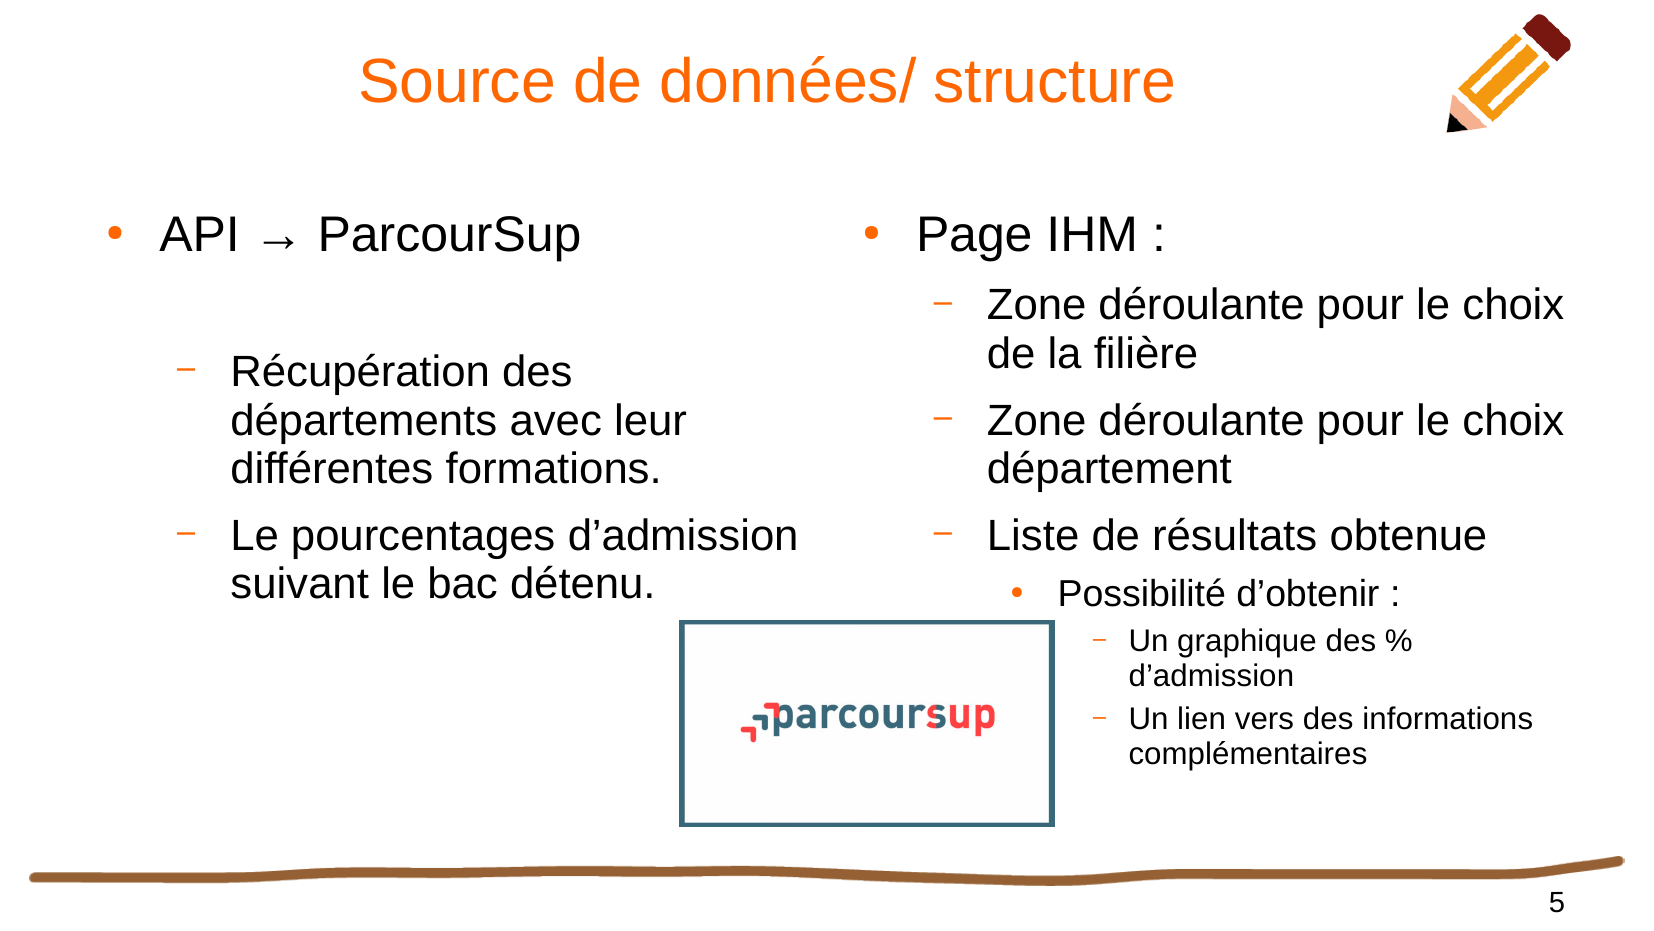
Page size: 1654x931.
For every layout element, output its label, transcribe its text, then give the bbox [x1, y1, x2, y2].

title Source de données/ structure [88, 29, 1447, 133]
list API → ParcourSup Récupération des départements avec leur différentes formations. Le pourcentages d’admission suivant le bac détenu. [88, 206, 809, 857]
picture [679, 620, 1055, 827]
picture [29, 856, 1625, 886]
list Page IHM : Zone déroulante pour le choix de la filière Zone déroulante pour le choix département Liste de résultats obtenue Possibilité d’obtenir : Un graphique des % d’admission Un lien vers des informations complémentaires [845, 206, 1566, 857]
picture [1446, 14, 1571, 133]
